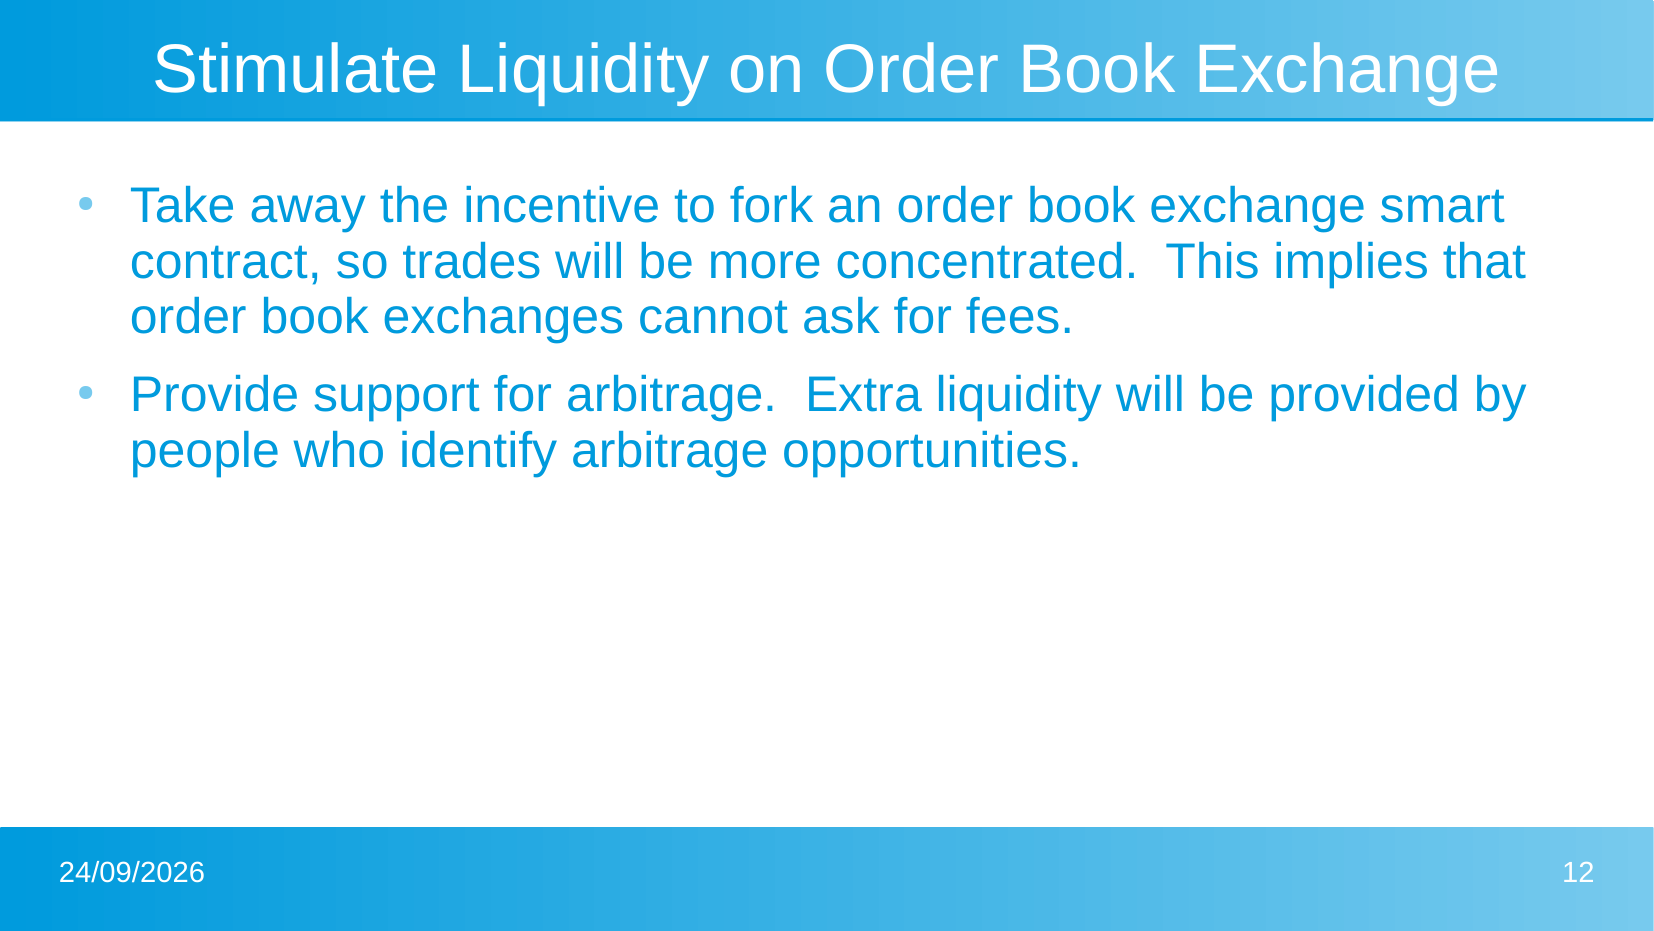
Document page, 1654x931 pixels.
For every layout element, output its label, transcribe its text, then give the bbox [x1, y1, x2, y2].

list Take away the incentive to fork an order book exchange smart contract, so trades will be more concentrated. This implies that order book exchanges cannot ask for fees. Provide support for arbitrage. Extra liquidity will be provided by people who identify arbitrage opportunities. [59, 177, 1595, 768]
title Stimulate Liquidity on Order Book Exchange [59, 29, 1595, 108]
